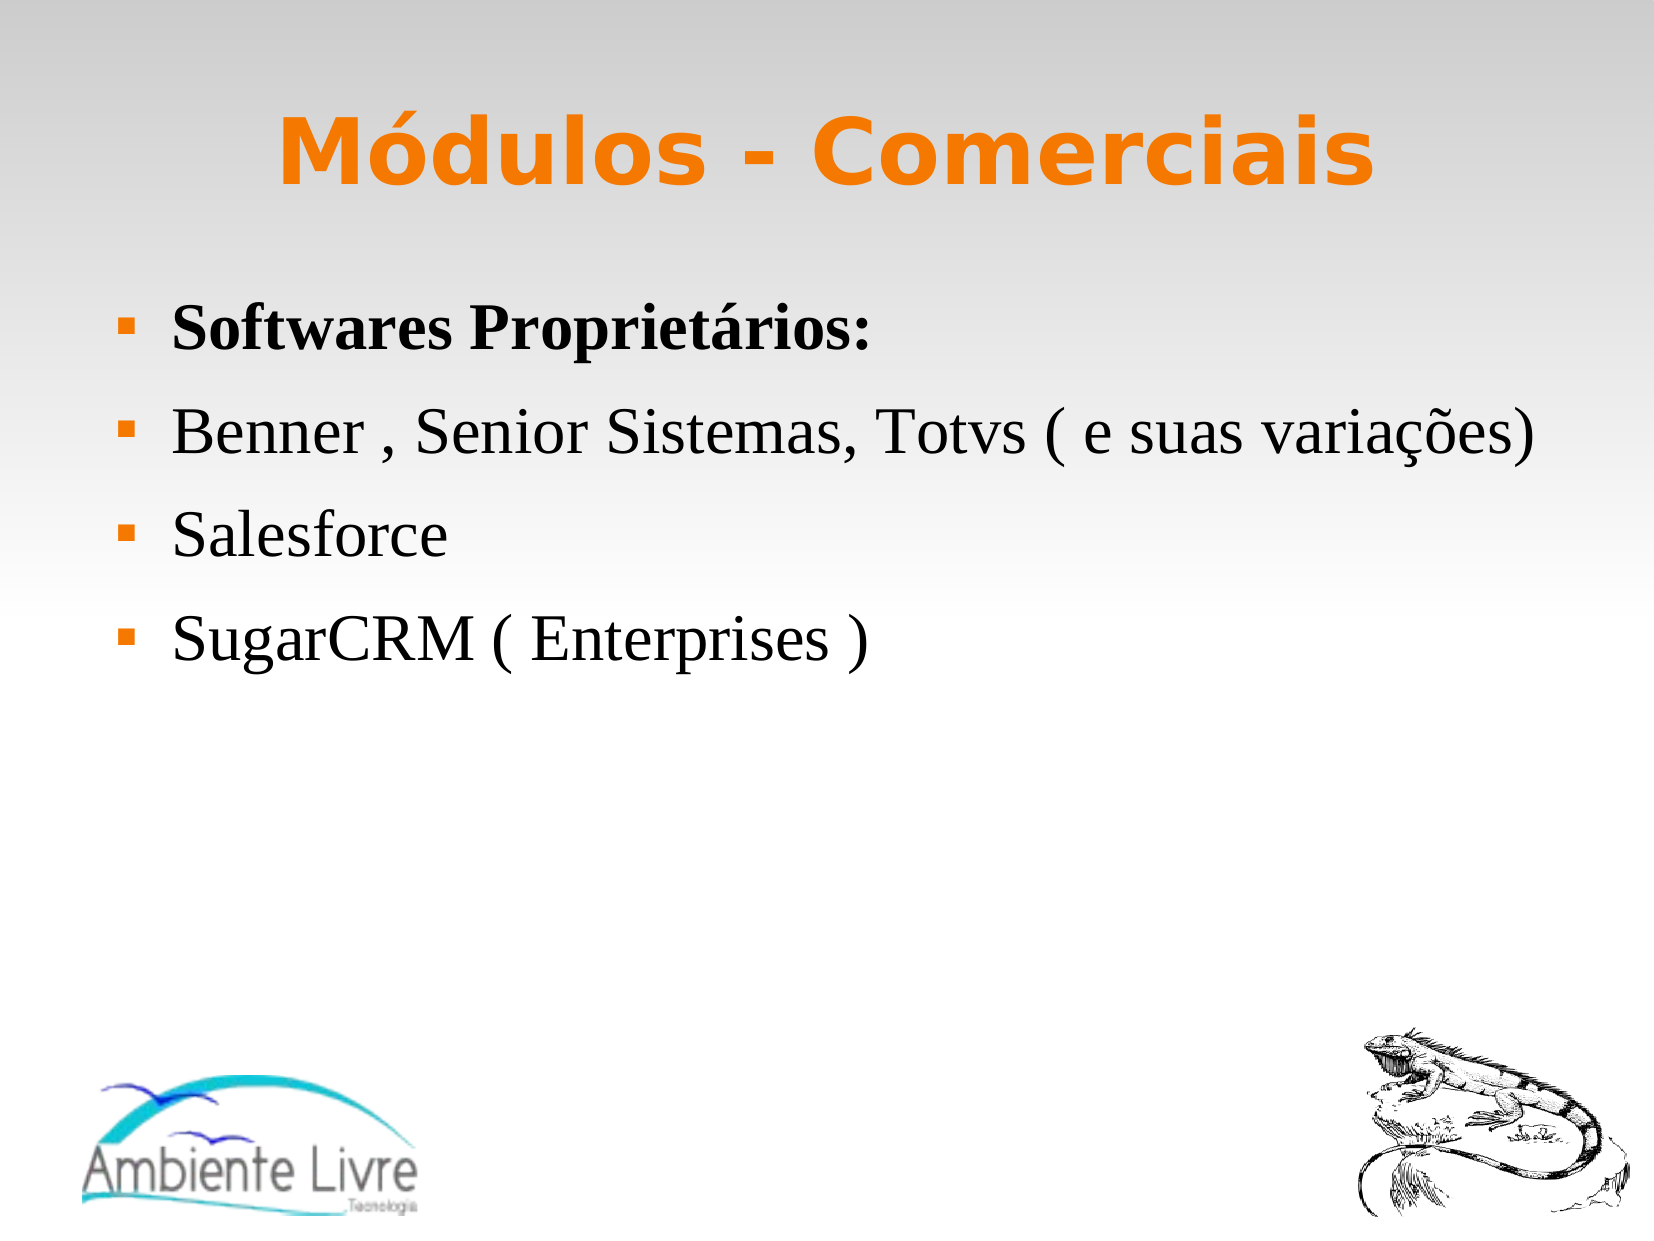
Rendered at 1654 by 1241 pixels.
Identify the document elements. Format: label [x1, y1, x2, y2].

picture [1358, 1027, 1630, 1217]
picture [82, 1075, 426, 1216]
